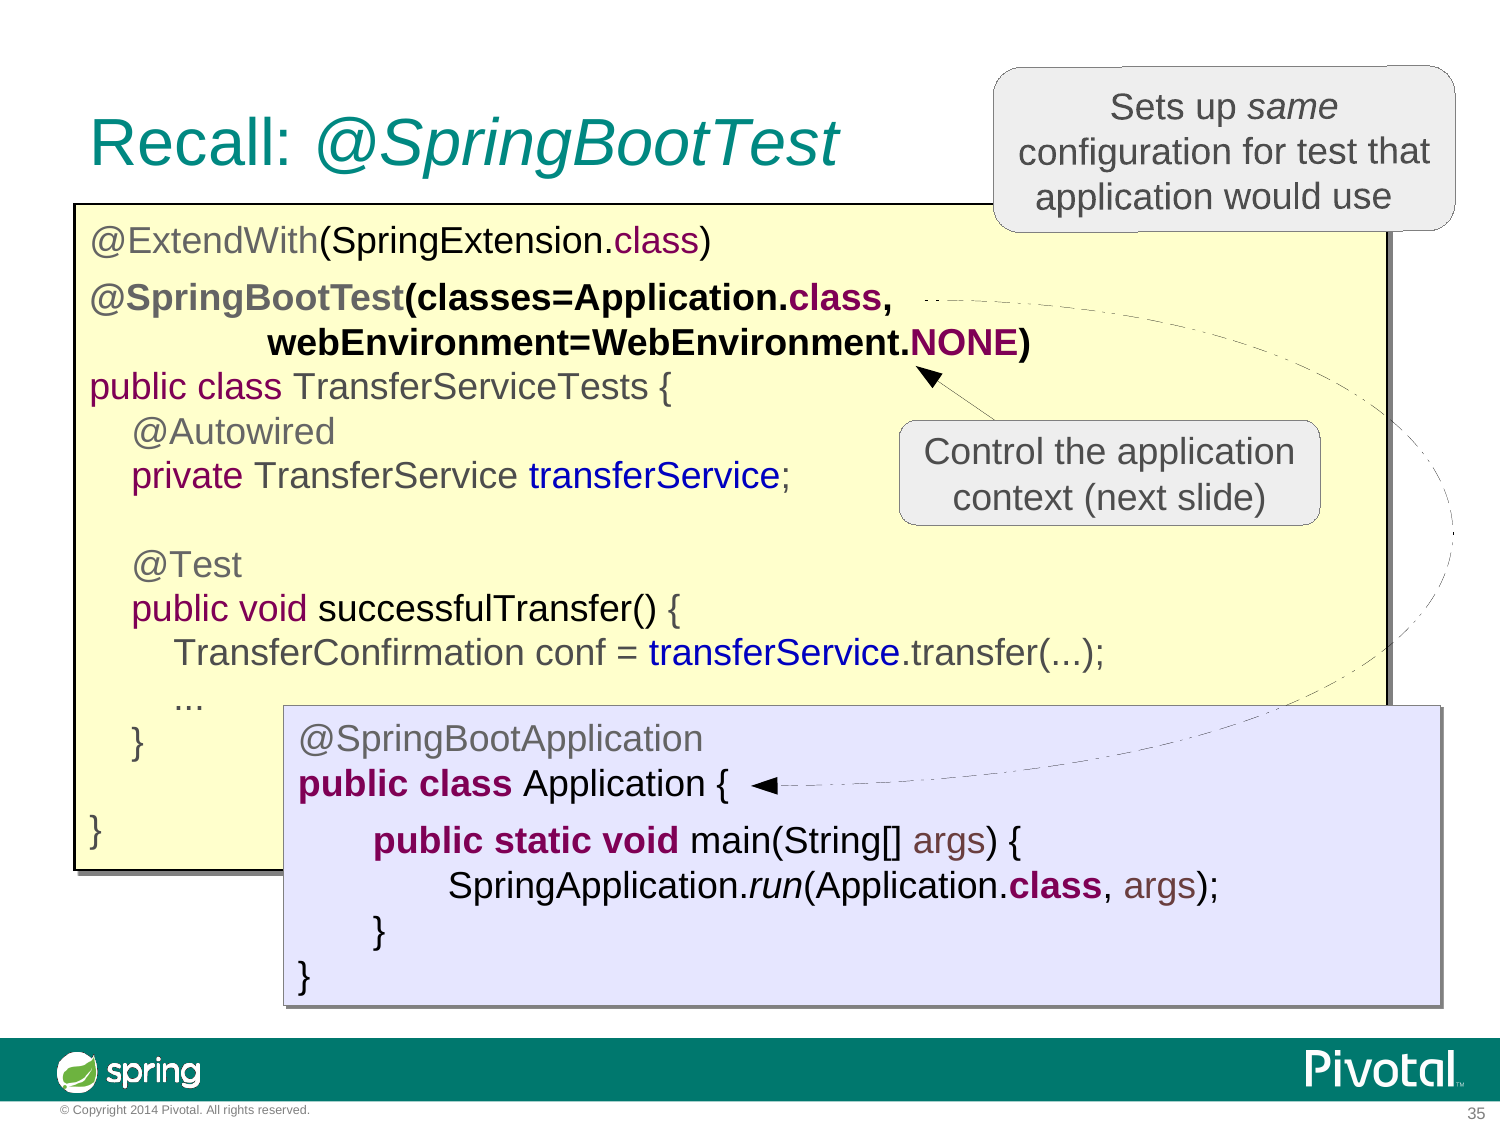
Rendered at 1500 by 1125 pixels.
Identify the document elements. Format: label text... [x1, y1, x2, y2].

picture [1306, 1050, 1464, 1087]
text_box @SpringBootApplication public class Application { public static void main(String[] args) { SpringApplication.run(Application.class, args); } } [283, 705, 1441, 1006]
title Recall: @SpringBootTest [75, 45, 1426, 203]
text_box Control the application context (next slide) [899, 420, 1321, 526]
text_box Sets up same configuration for test that application would use [993, 65, 1456, 233]
picture [32, 1041, 210, 1103]
list @ExtendWith(SpringExtension.class) @SpringBootTest(classes=Application.class, webEnvironment=WebEnvironment.NONE) public class TransferServiceTests { @Autowired private TransferService transferService; @Test public void successfulTransfer() { TransferConfirmation conf = transferService.transfer(...); ... } } [74, 204, 1388, 871]
